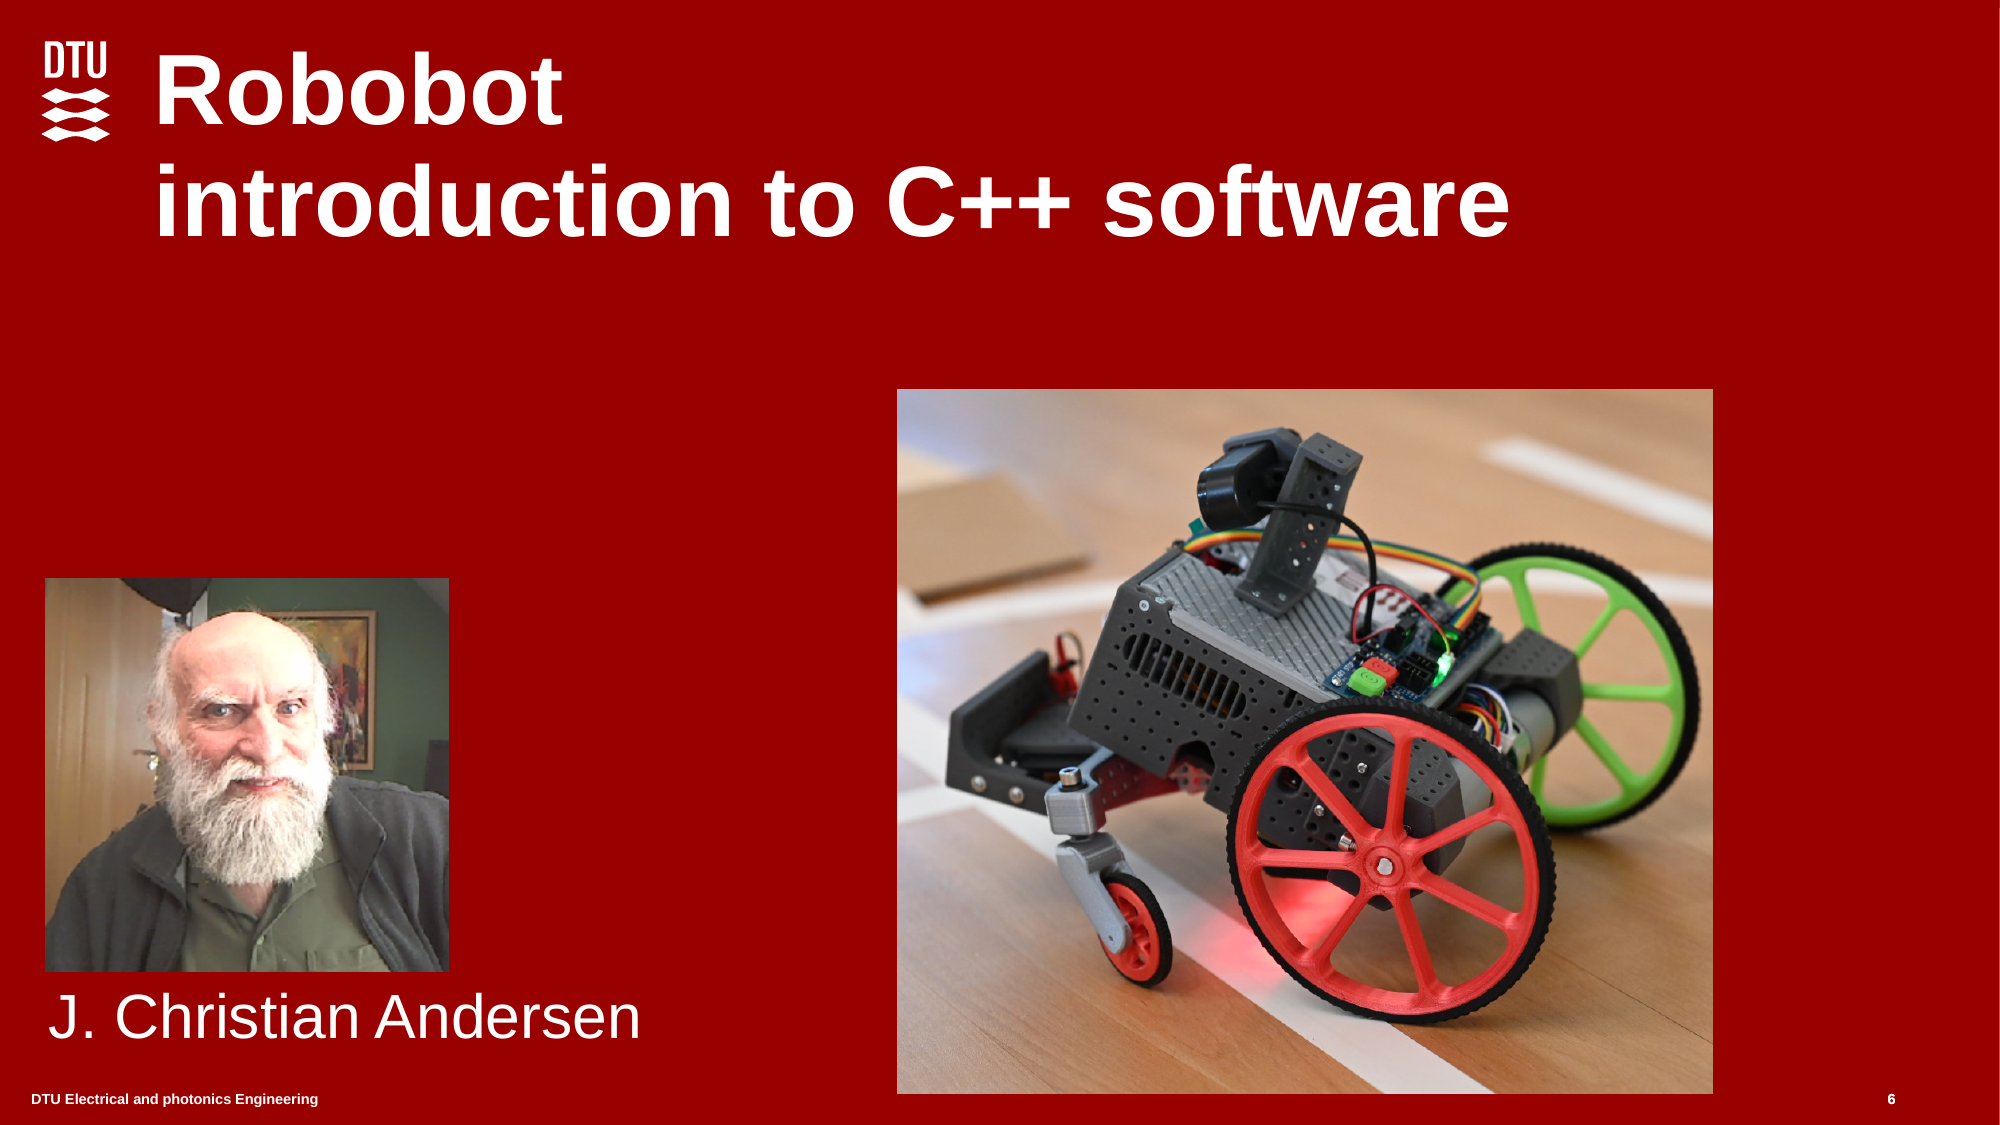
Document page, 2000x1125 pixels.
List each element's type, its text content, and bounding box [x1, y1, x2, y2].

picture [45, 578, 449, 972]
picture [897, 389, 1713, 1095]
subtitle J. Christian Andersen [48, 956, 734, 1052]
title Robobot introduction to C++ software [153, 35, 1932, 480]
slide_number <number> [1887, 1073, 1959, 1125]
